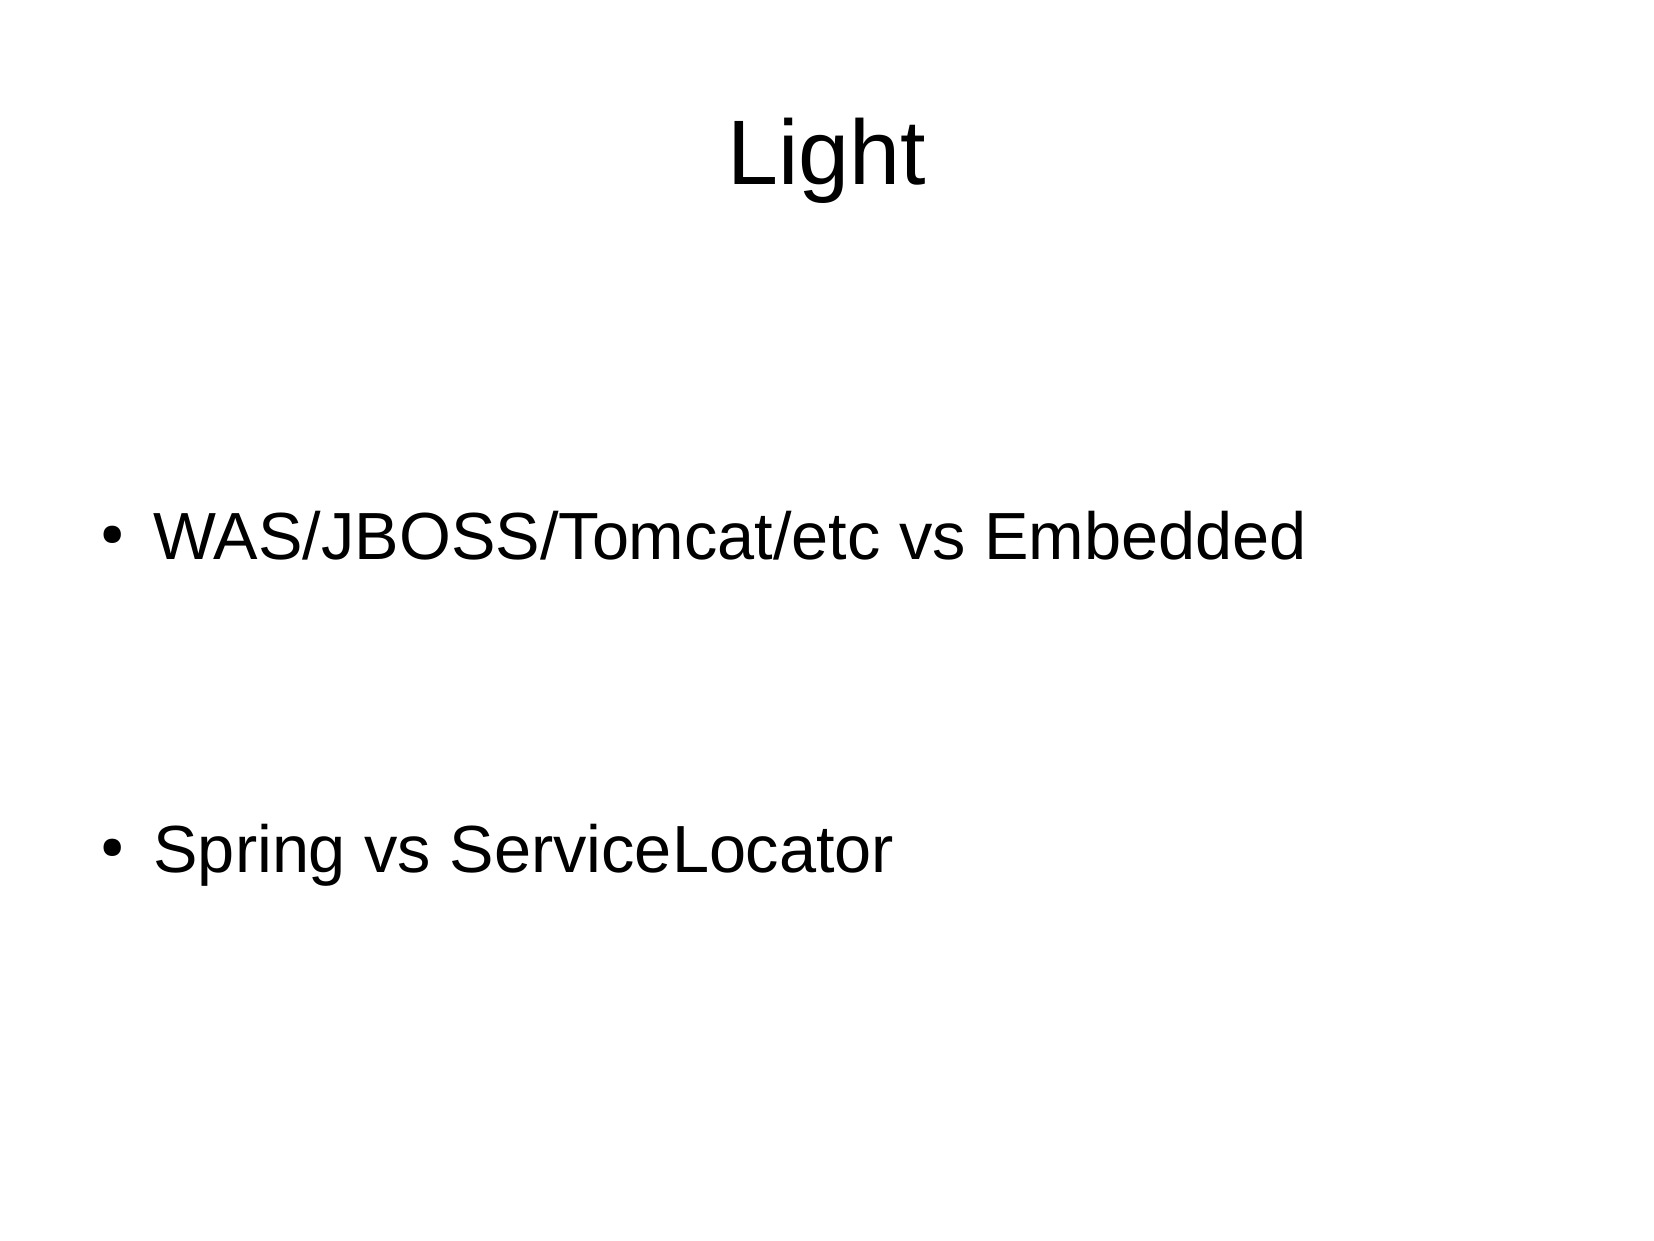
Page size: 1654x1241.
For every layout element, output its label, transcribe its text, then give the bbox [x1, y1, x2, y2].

list WAS/JBOSS/Tomcat/etc vs Embedded Spring vs ServiceLocator [82, 290, 1571, 1010]
title Light [82, 49, 1571, 257]
